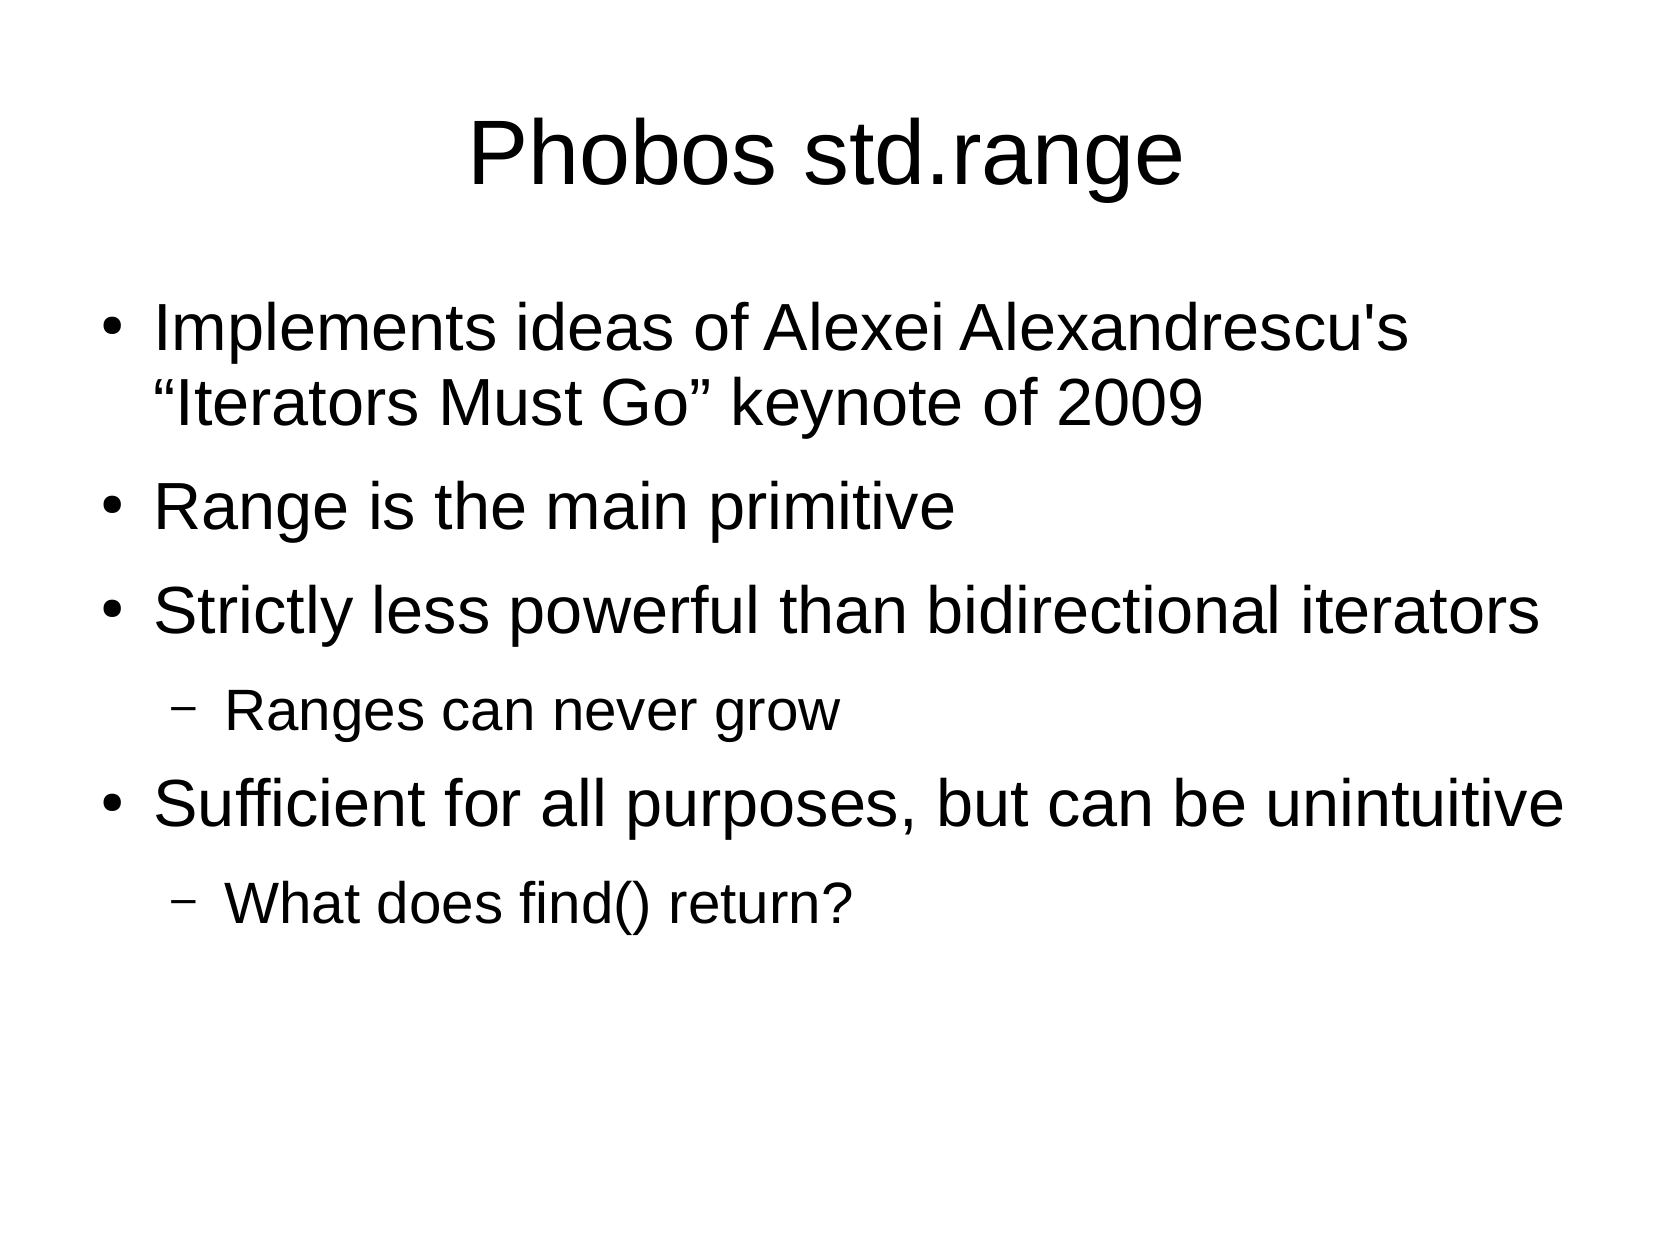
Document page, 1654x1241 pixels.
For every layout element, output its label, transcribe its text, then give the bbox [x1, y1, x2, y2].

list Implements ideas of Alexei Alexandrescu's “Iterators Must Go” keynote of 2009 Range is the main primitive Strictly less powerful than bidirectional iterators Ranges can never grow Sufficient for all purposes, but can be unintuitive What does find() return? [82, 290, 1571, 1010]
title Phobos std.range [82, 49, 1571, 257]
